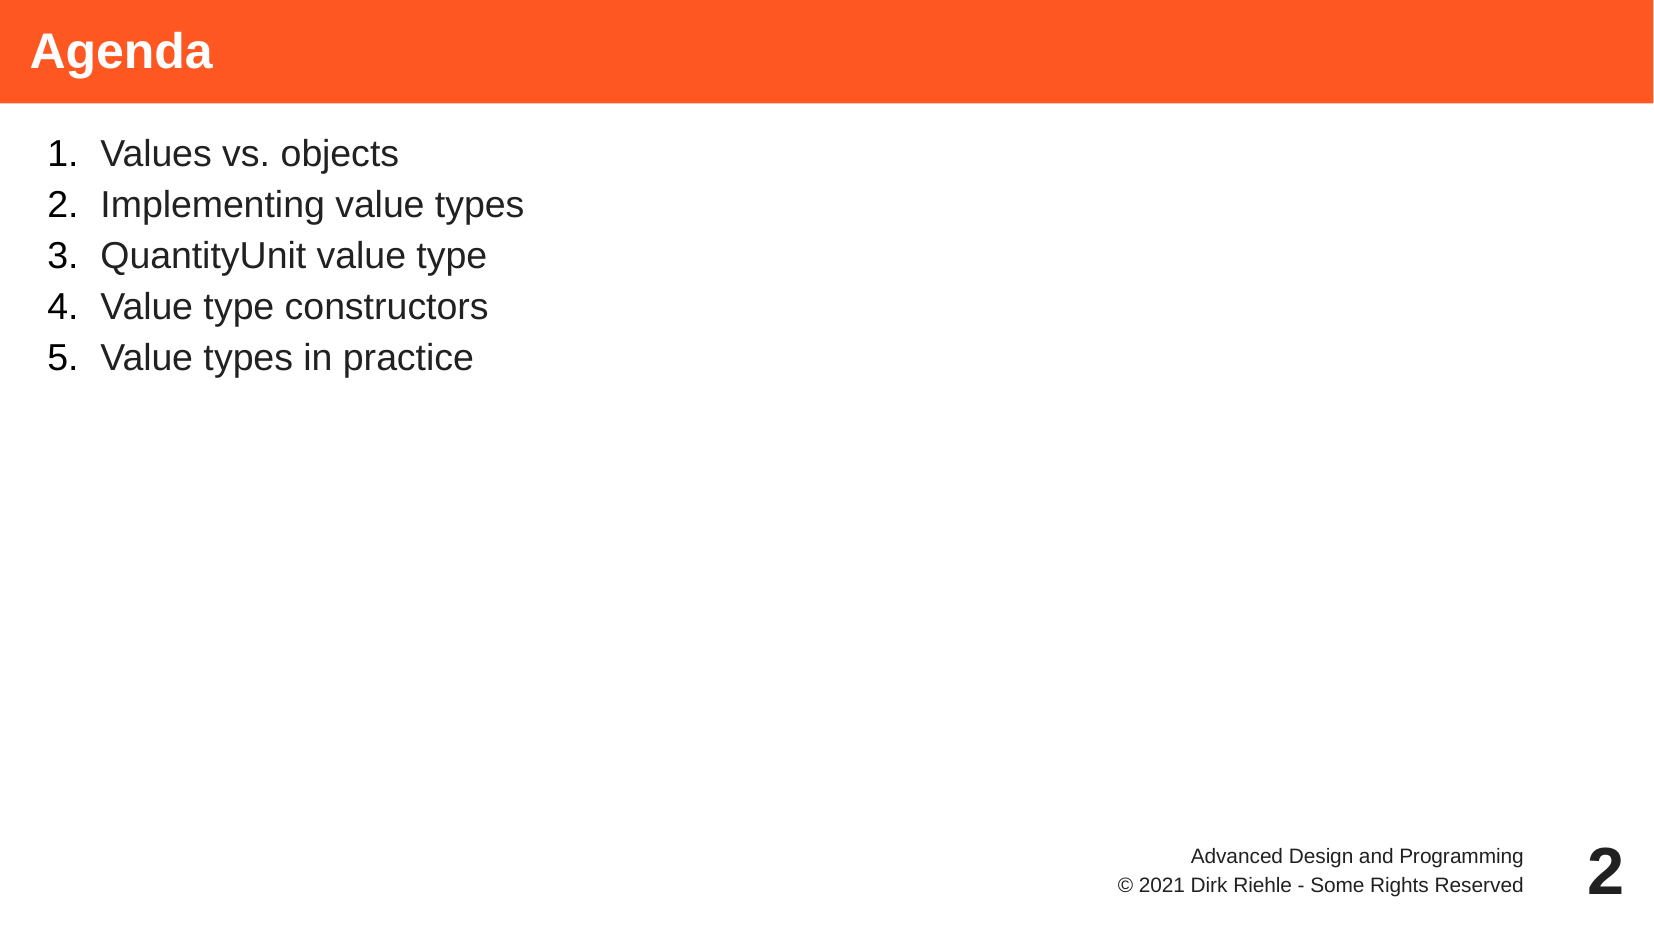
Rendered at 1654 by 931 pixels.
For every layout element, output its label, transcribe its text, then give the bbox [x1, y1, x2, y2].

title Agenda [0, 0, 1654, 104]
list Values vs. objects Implementing value types QuantityUnit value type Value type constructors Value types in practice [29, 132, 1625, 813]
